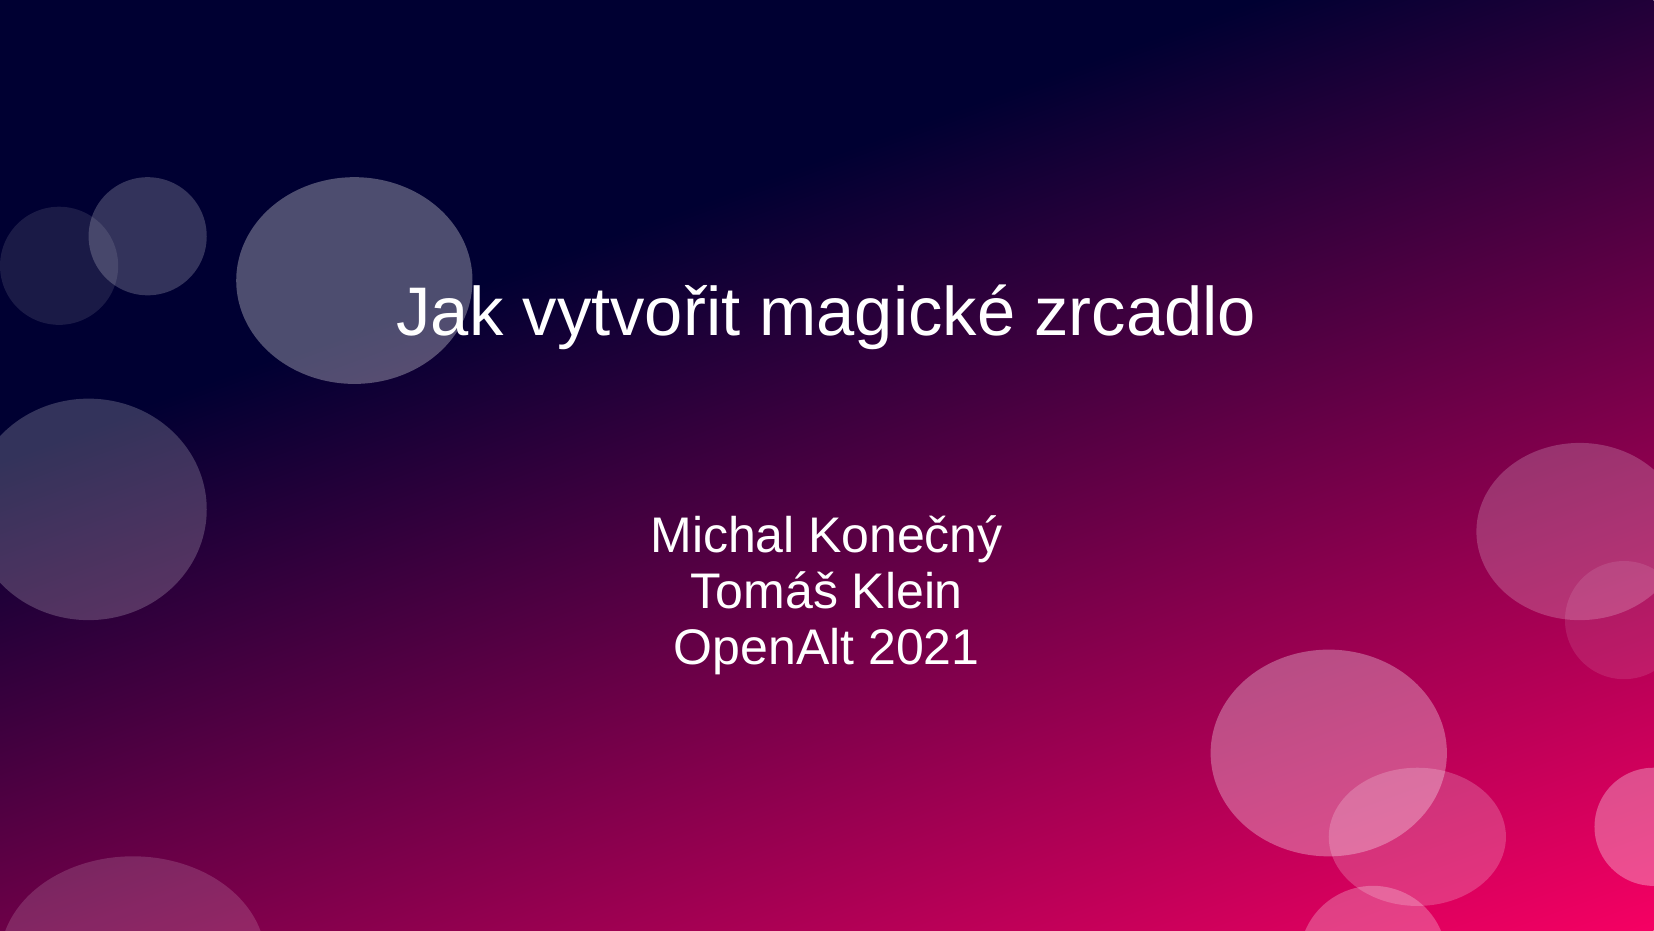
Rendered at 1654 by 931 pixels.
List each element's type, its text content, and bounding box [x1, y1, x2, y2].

title Jak vytvořit magické zrcadlo [82, 234, 1571, 390]
subtitle Michal Konečný Tomáš Klein OpenAlt 2021 [82, 425, 1571, 758]
